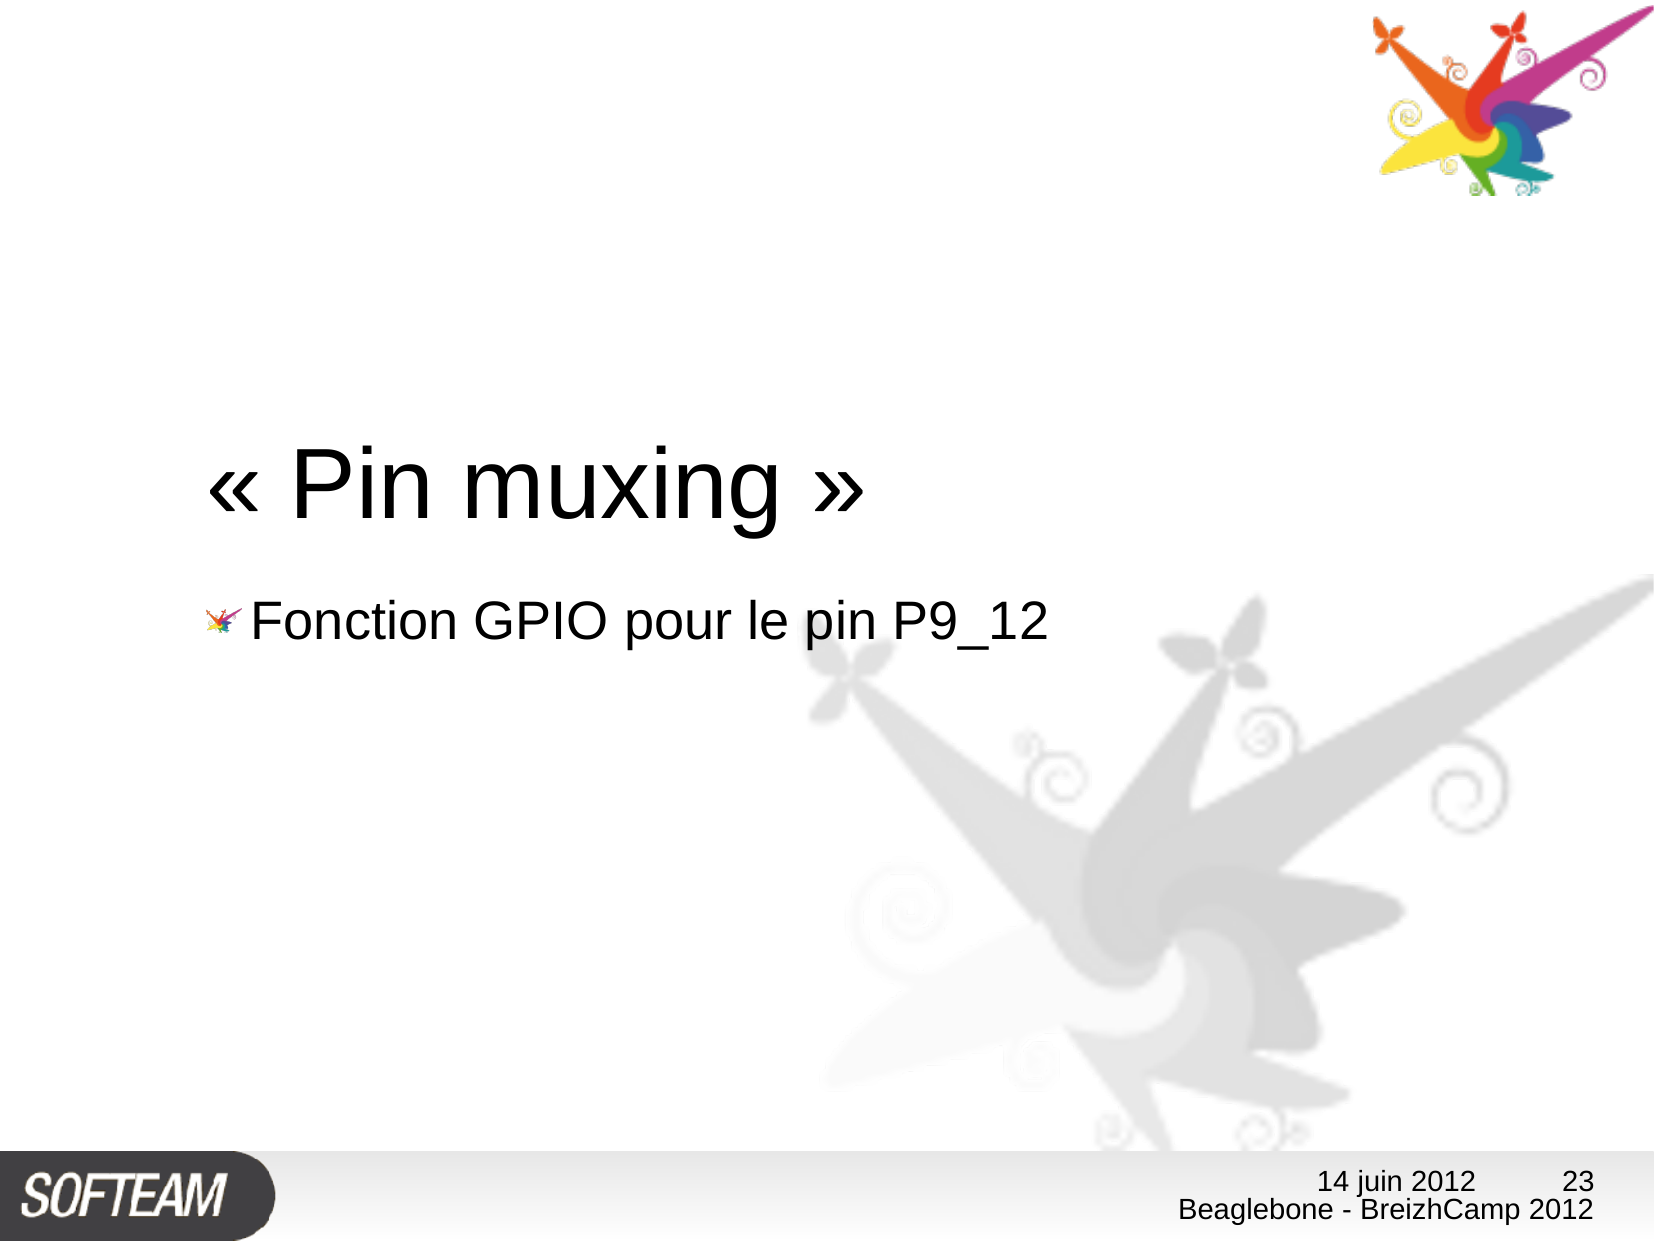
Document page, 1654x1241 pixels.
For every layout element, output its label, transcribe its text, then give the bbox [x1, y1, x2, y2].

picture [0, 1151, 206, 1241]
picture [797, 574, 1654, 1152]
picture [1372, 5, 1654, 196]
list Fonction GPIO pour le pin P9_12 [206, 590, 1477, 1241]
title « Pin muxing » [206, 395, 1477, 573]
